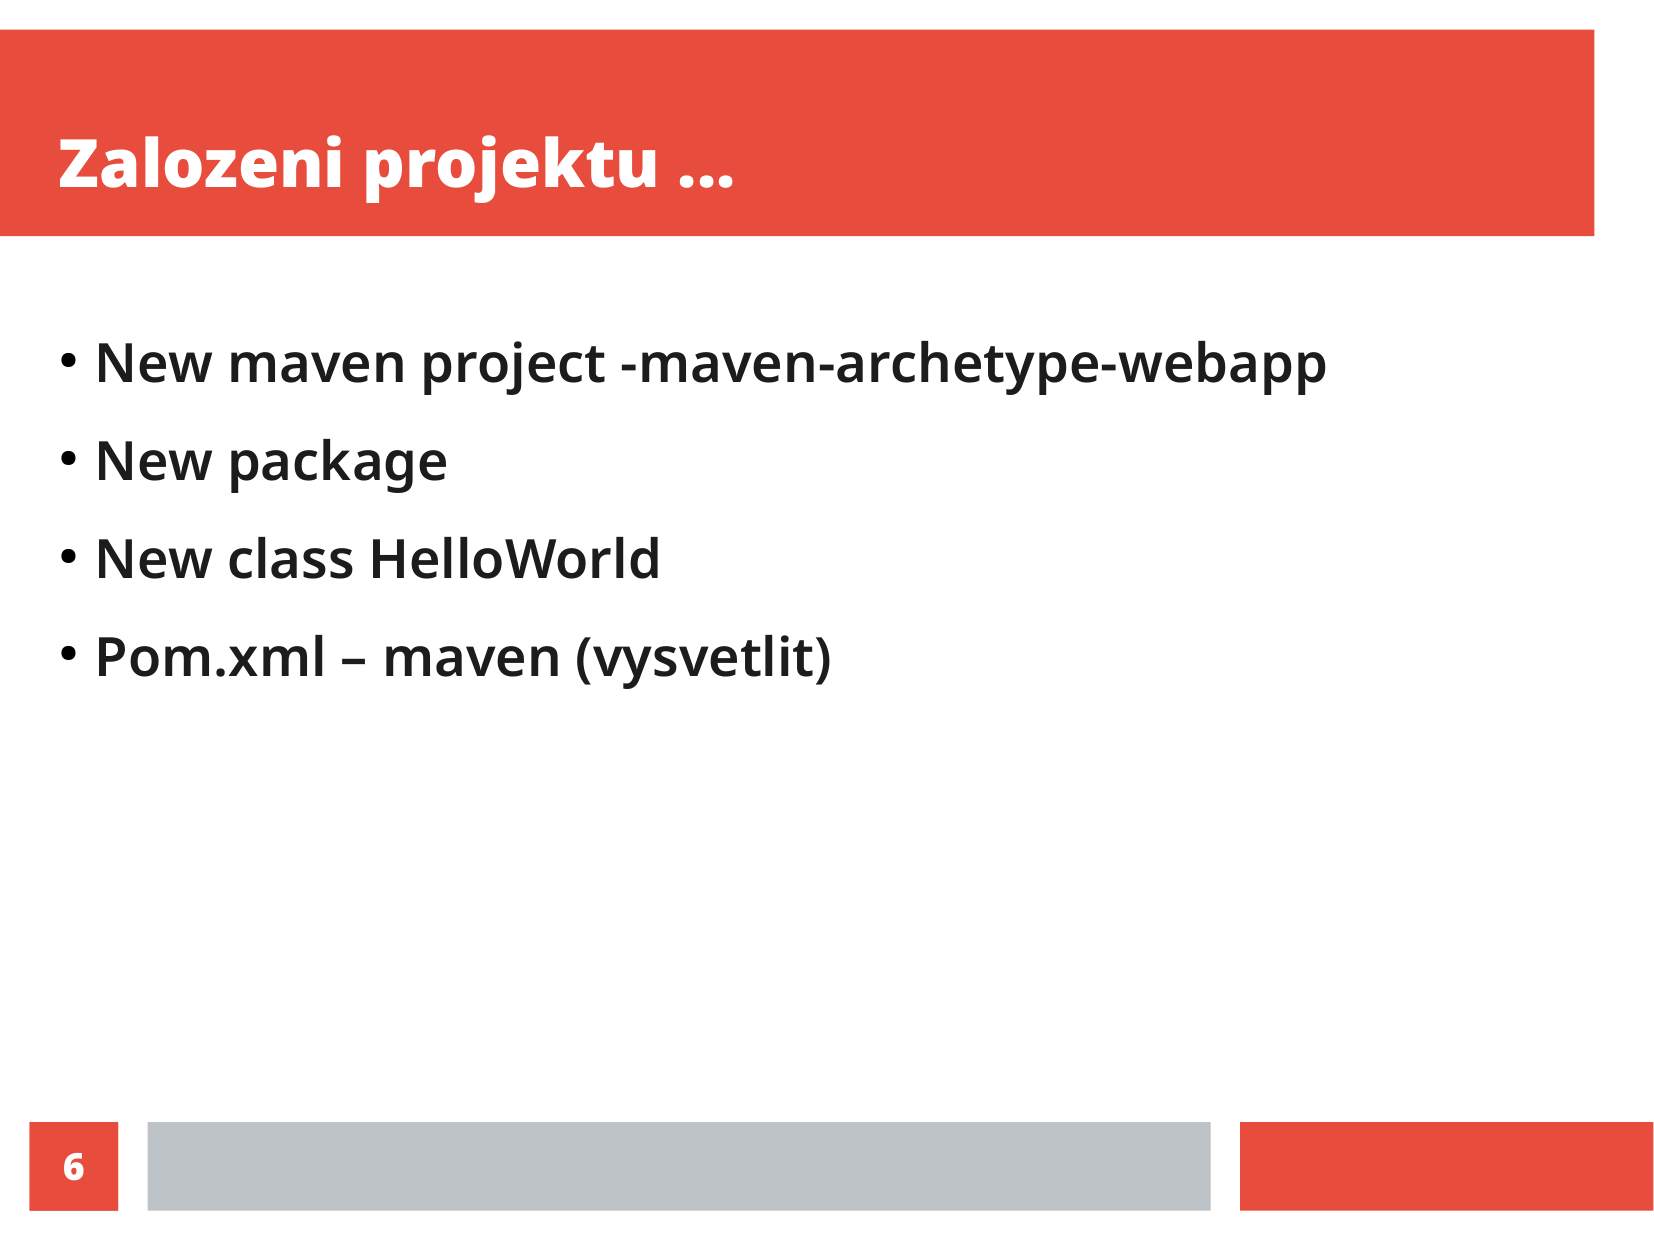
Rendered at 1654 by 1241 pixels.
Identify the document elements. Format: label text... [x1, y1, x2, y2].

list New maven project -maven-archetype-webapp New package New class HelloWorld Pom.xml – maven (vysvetlit) [59, 324, 1565, 1093]
title Zalozeni projektu ... [59, 59, 1595, 207]
